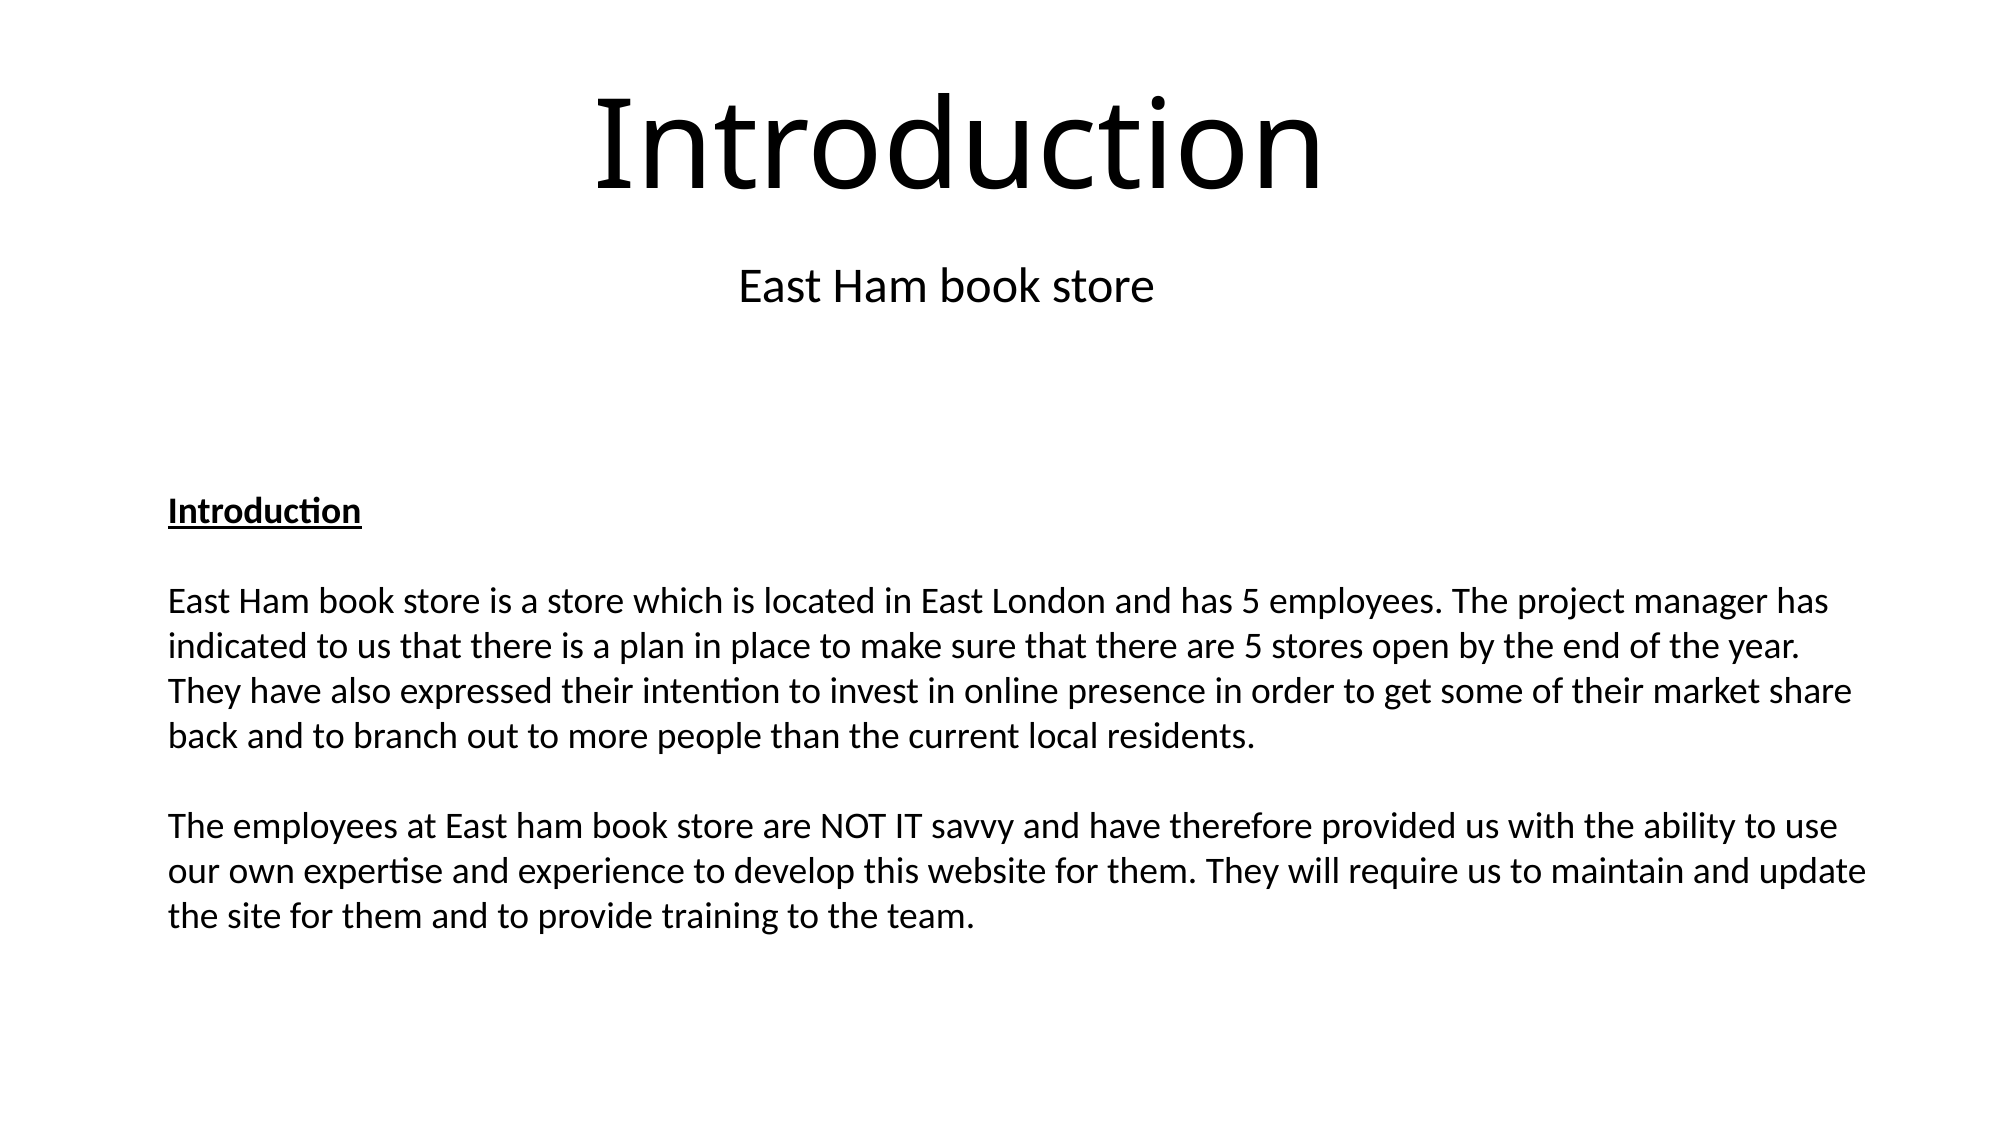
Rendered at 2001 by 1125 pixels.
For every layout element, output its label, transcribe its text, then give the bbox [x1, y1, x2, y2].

text_box Introduction East Ham book store is a store which is located in East London and has 5 employees. The project manager has indicated to us that there is a plan in place to make sure that there are 5 stores open by the end of the year. They have also expressed their intention to invest in online presence in order to get some of their market share back and to branch out to more people than the current local residents. The employees at East ham book store are NOT IT savvy and have therefore provided us with the ability to use our own expertise and experience to develop this website for them. They will require us to maintain and update the site for them and to provide training to the team. [152, 478, 1893, 949]
subtitle East Ham book store [202, 251, 1703, 478]
title Introduction [234, 21, 1721, 224]
